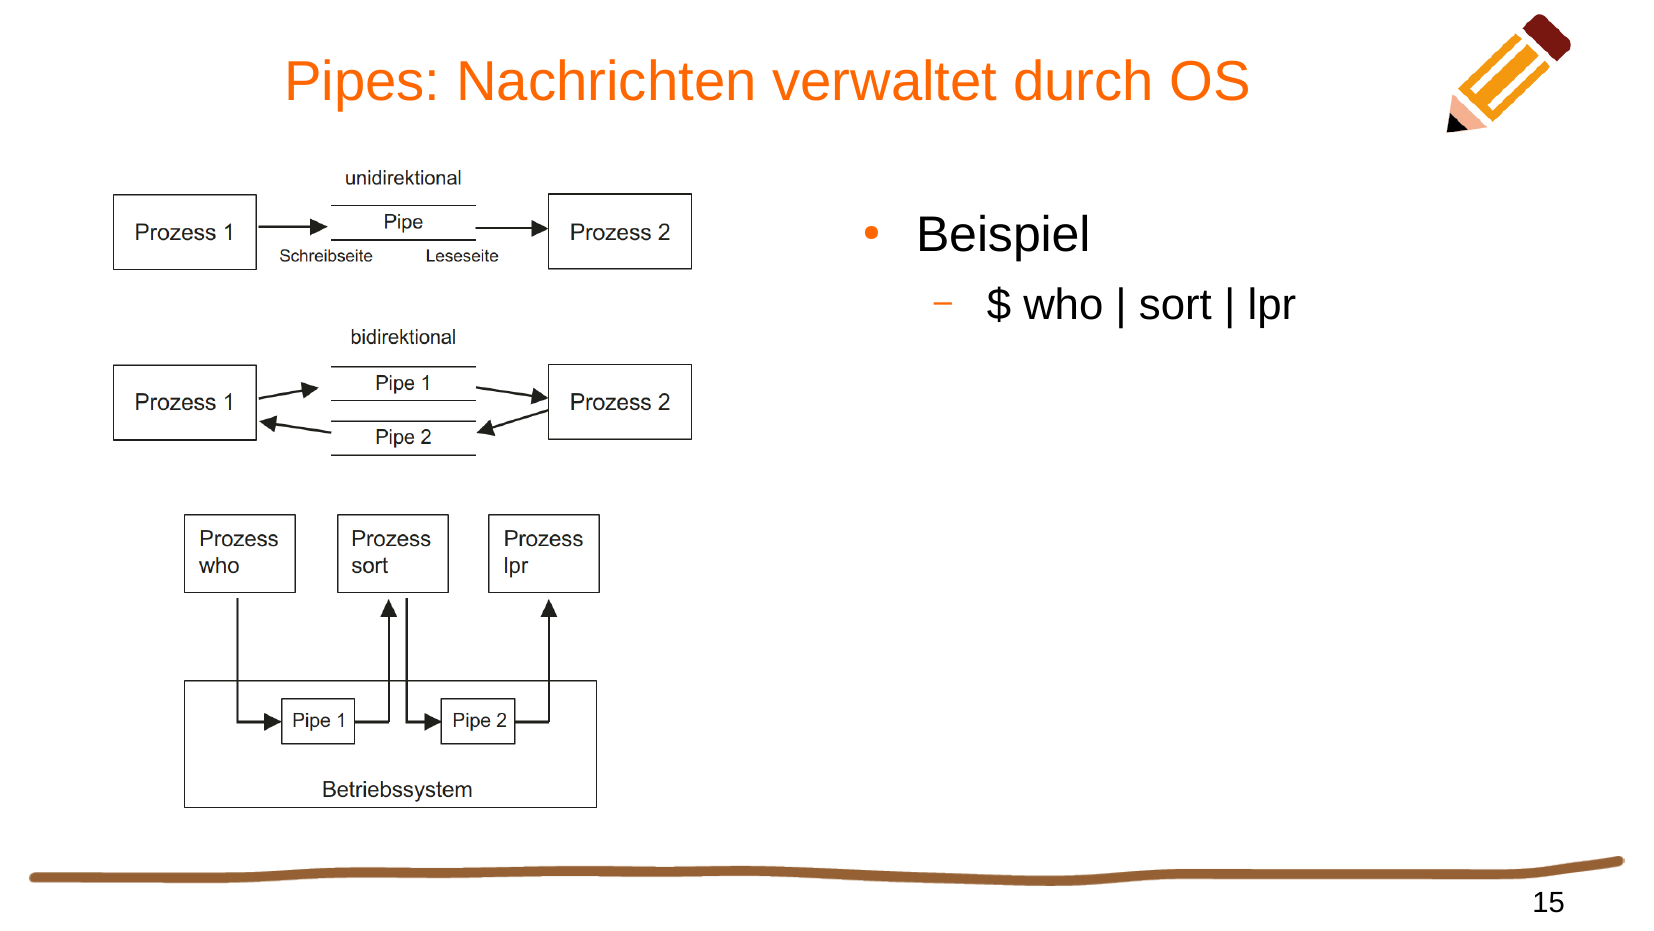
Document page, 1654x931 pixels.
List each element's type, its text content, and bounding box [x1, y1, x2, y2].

picture [29, 856, 1625, 886]
picture [150, 487, 622, 826]
list Beispiel $ who | sort | lpr [845, 206, 1566, 857]
title Pipes: Nachrichten verwaltet durch OS [88, 29, 1447, 133]
picture [75, 149, 735, 481]
picture [1446, 14, 1571, 133]
